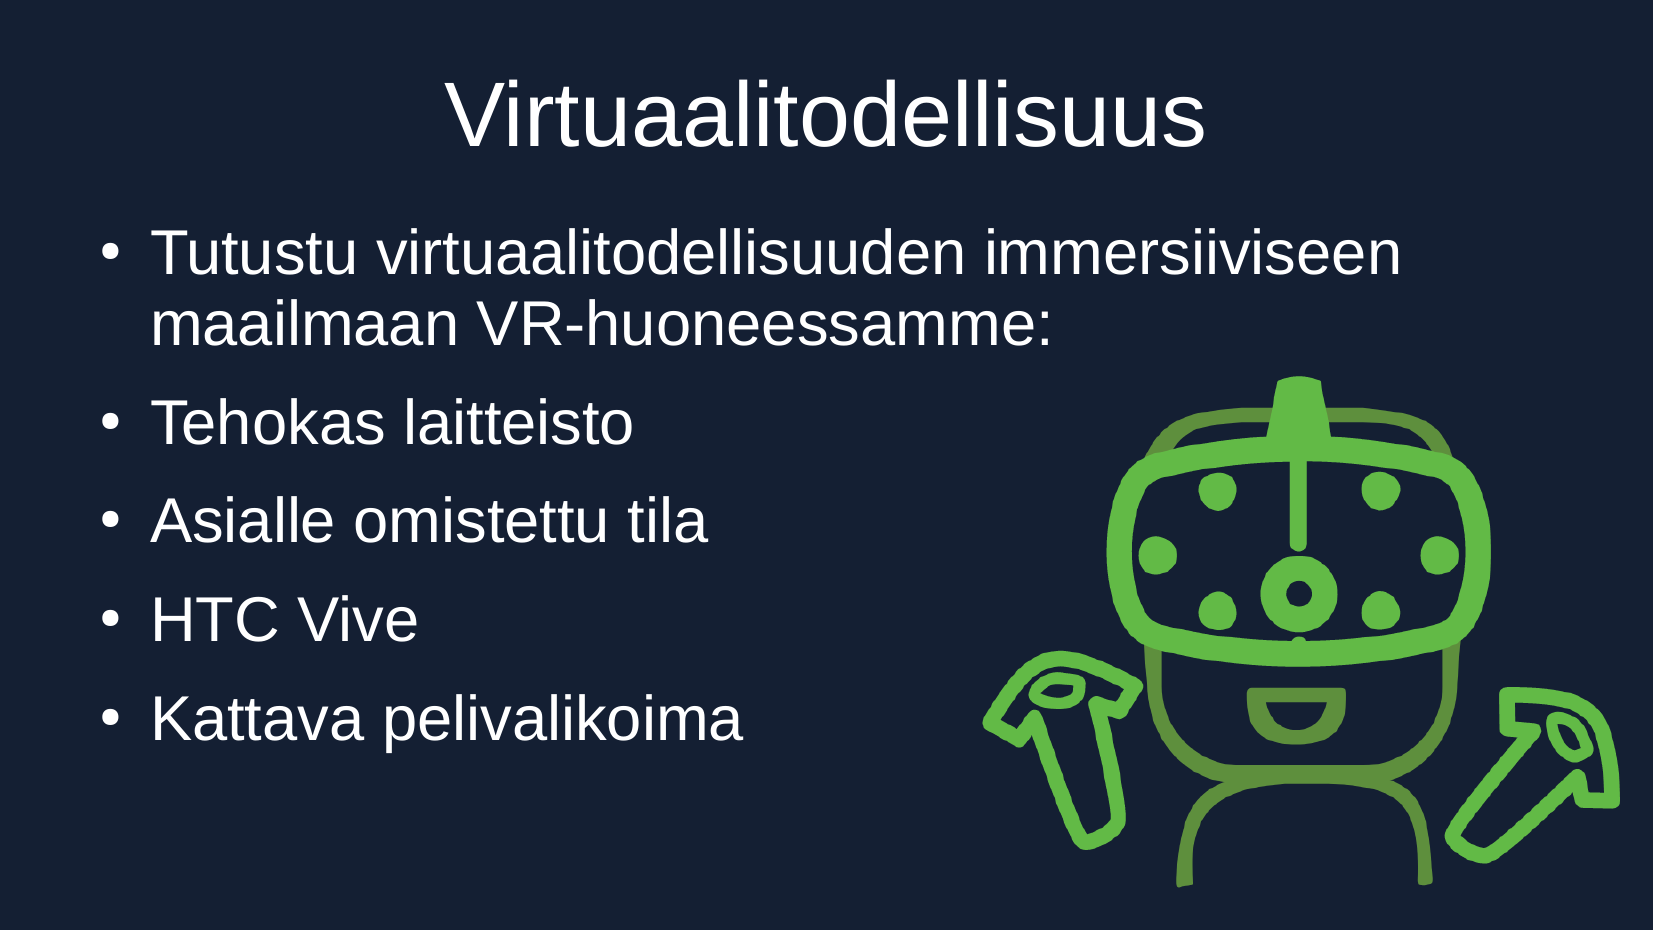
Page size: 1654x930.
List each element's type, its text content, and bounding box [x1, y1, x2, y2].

title Virtuaalitodellisuus [82, 37, 1571, 193]
list Tutustu virtuaalitodellisuuden immersiiviseen maailmaan VR-huoneessamme: Tehokas laitteisto Asialle omistettu tila HTC Vive Kattava pelivalikoima [82, 217, 1571, 757]
picture [975, 365, 1628, 901]
